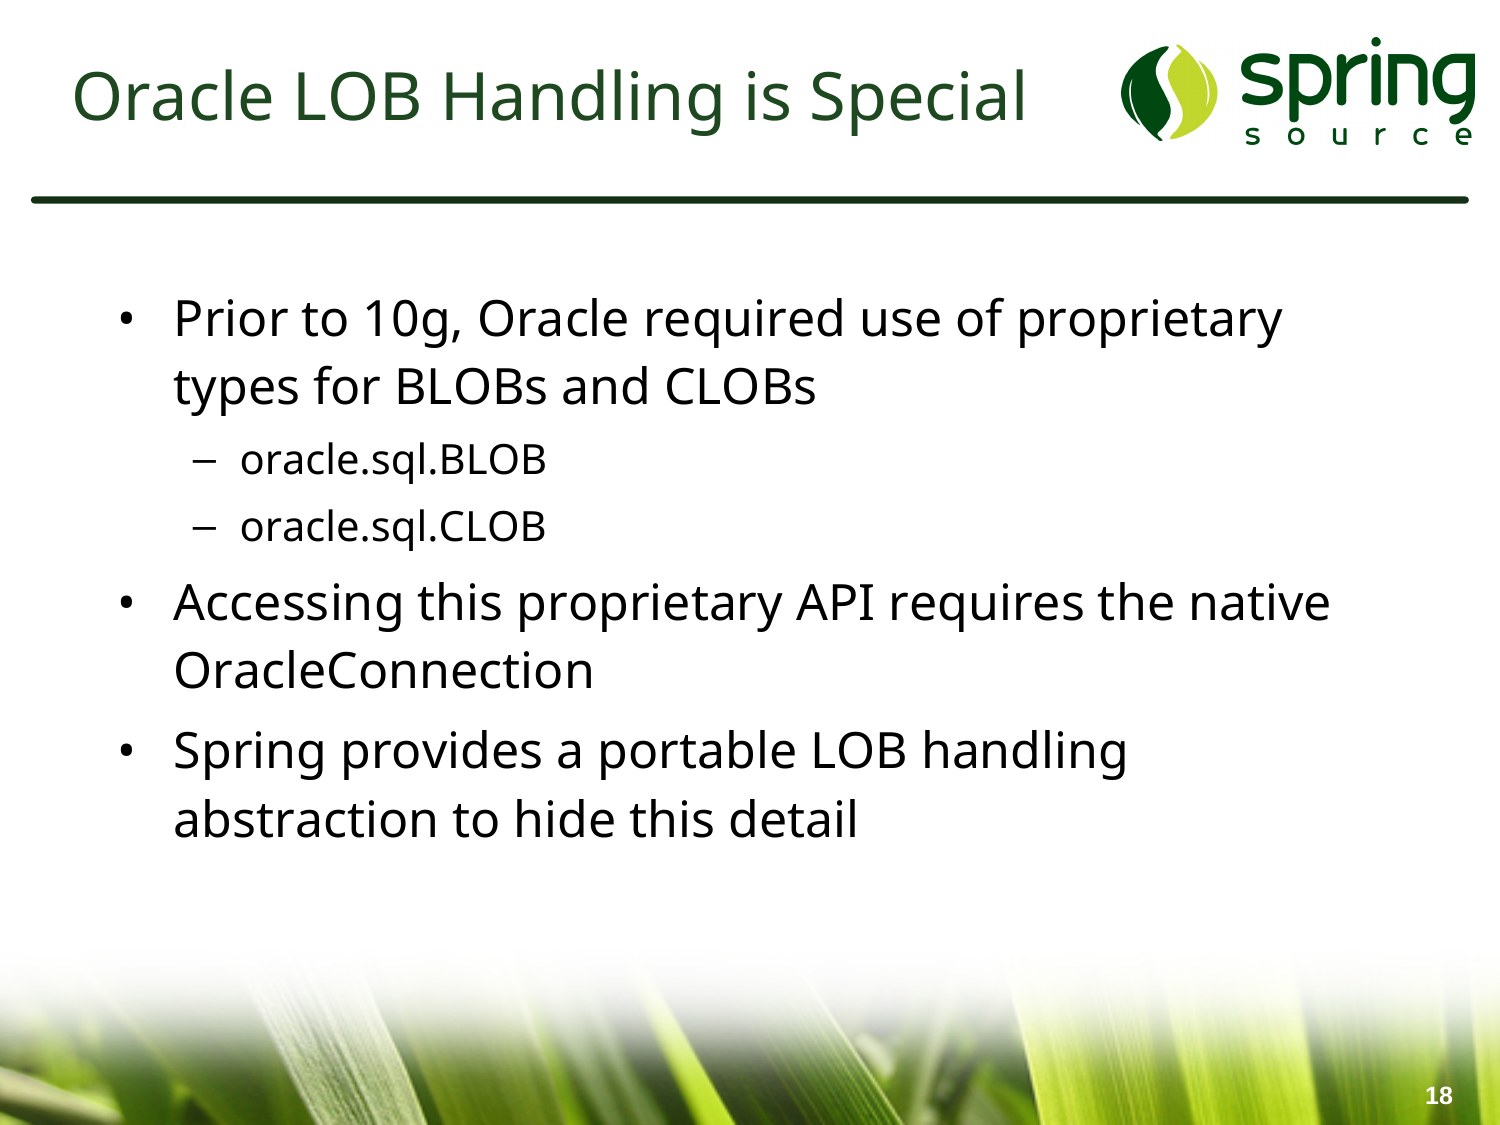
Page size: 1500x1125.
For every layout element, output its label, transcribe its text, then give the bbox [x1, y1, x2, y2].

title Oracle LOB Handling is Special [56, 5, 1089, 184]
picture [1121, 37, 1475, 145]
list Prior to 10g, Oracle required use of proprietary types for BLOBs and CLOBs oracle.sql.BLOB oracle.sql.CLOB Accessing this proprietary API requires the native OracleConnection Spring provides a portable LOB handling abstraction to hide this detail [103, 275, 1394, 938]
picture [0, 944, 1500, 1125]
